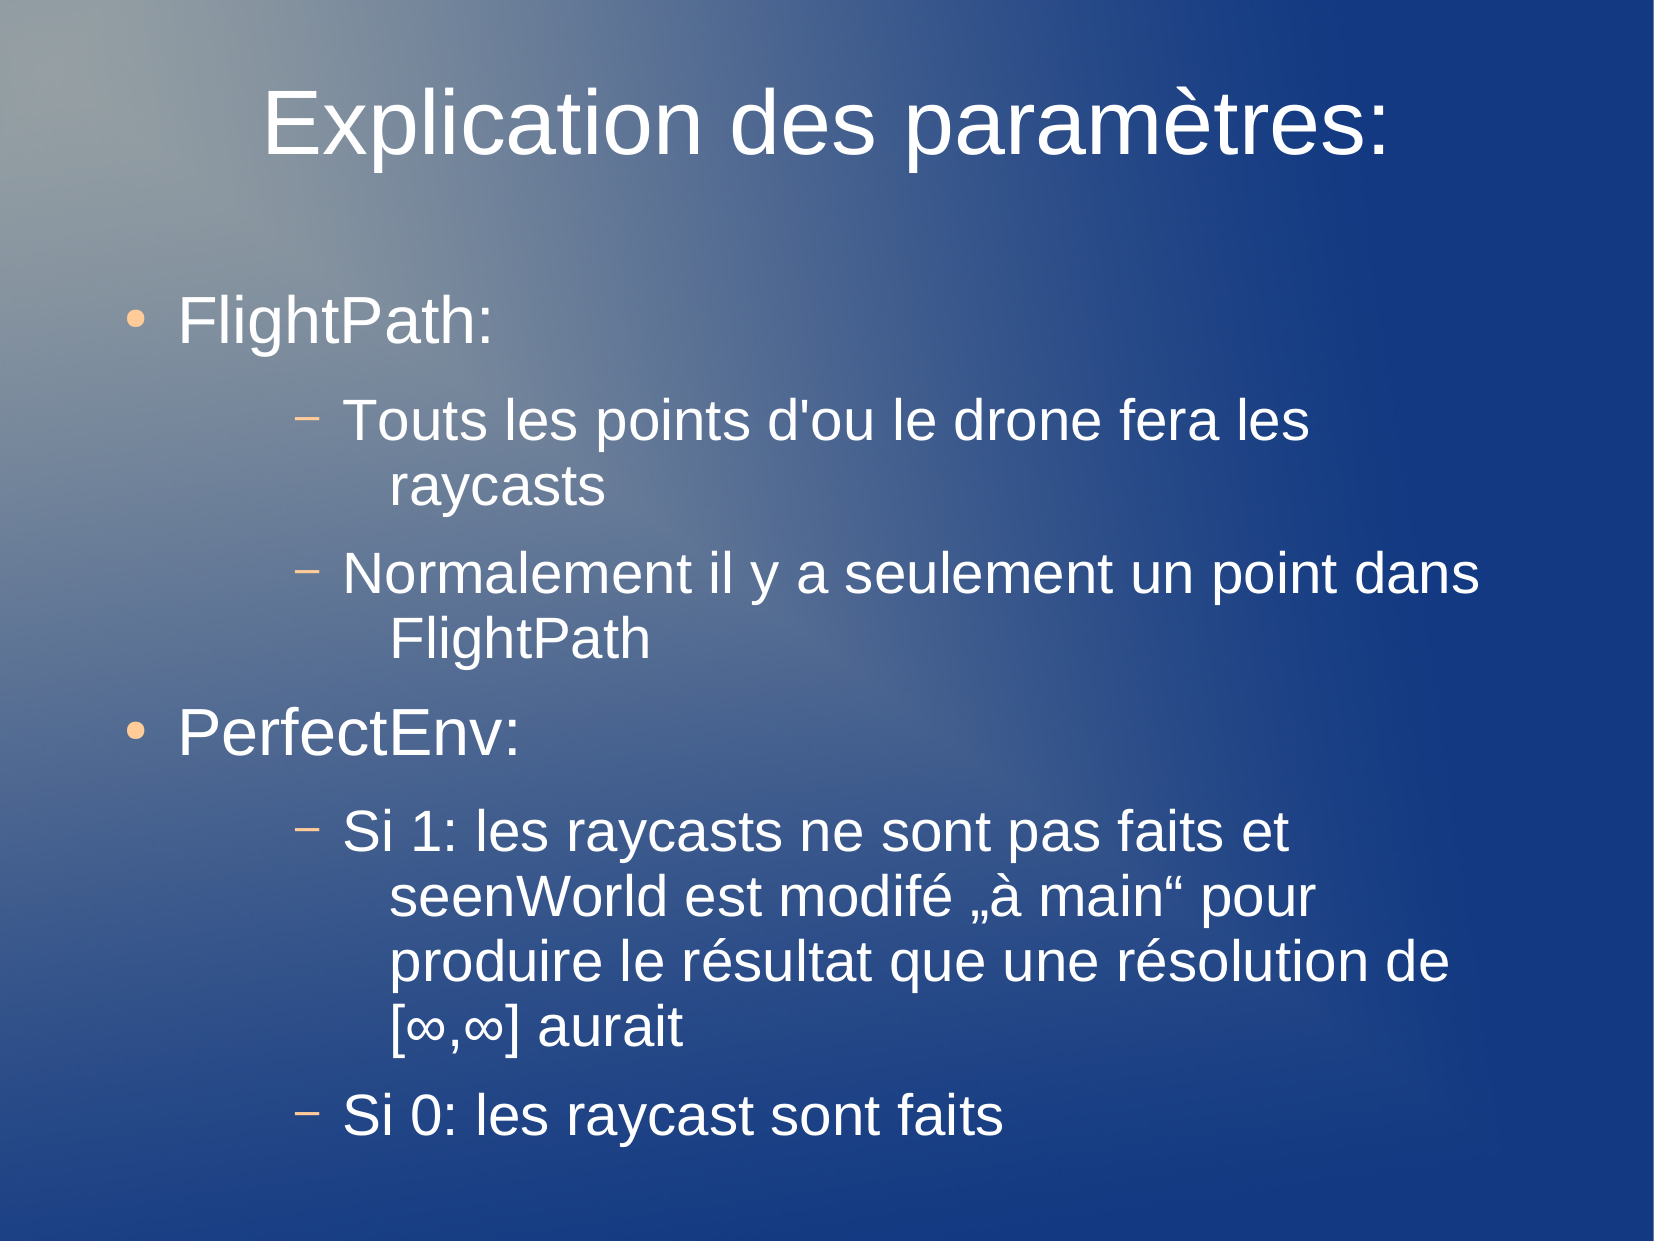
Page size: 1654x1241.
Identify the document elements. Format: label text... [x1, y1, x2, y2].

list FlightPath: Touts les points d'ou le drone fera les raycasts Normalement il y a seulement un point dans FlightPath PerfectEnv: Si 1: les raycasts ne sont pas faits et seenWorld est modifé „à main“ pour produire le résultat que une résolution de [∞,∞] aurait Si 0: les raycast sont faits [106, 283, 1497, 1146]
title Explication des paramètres: [121, 19, 1534, 227]
picture [0, 0, 1654, 1241]
